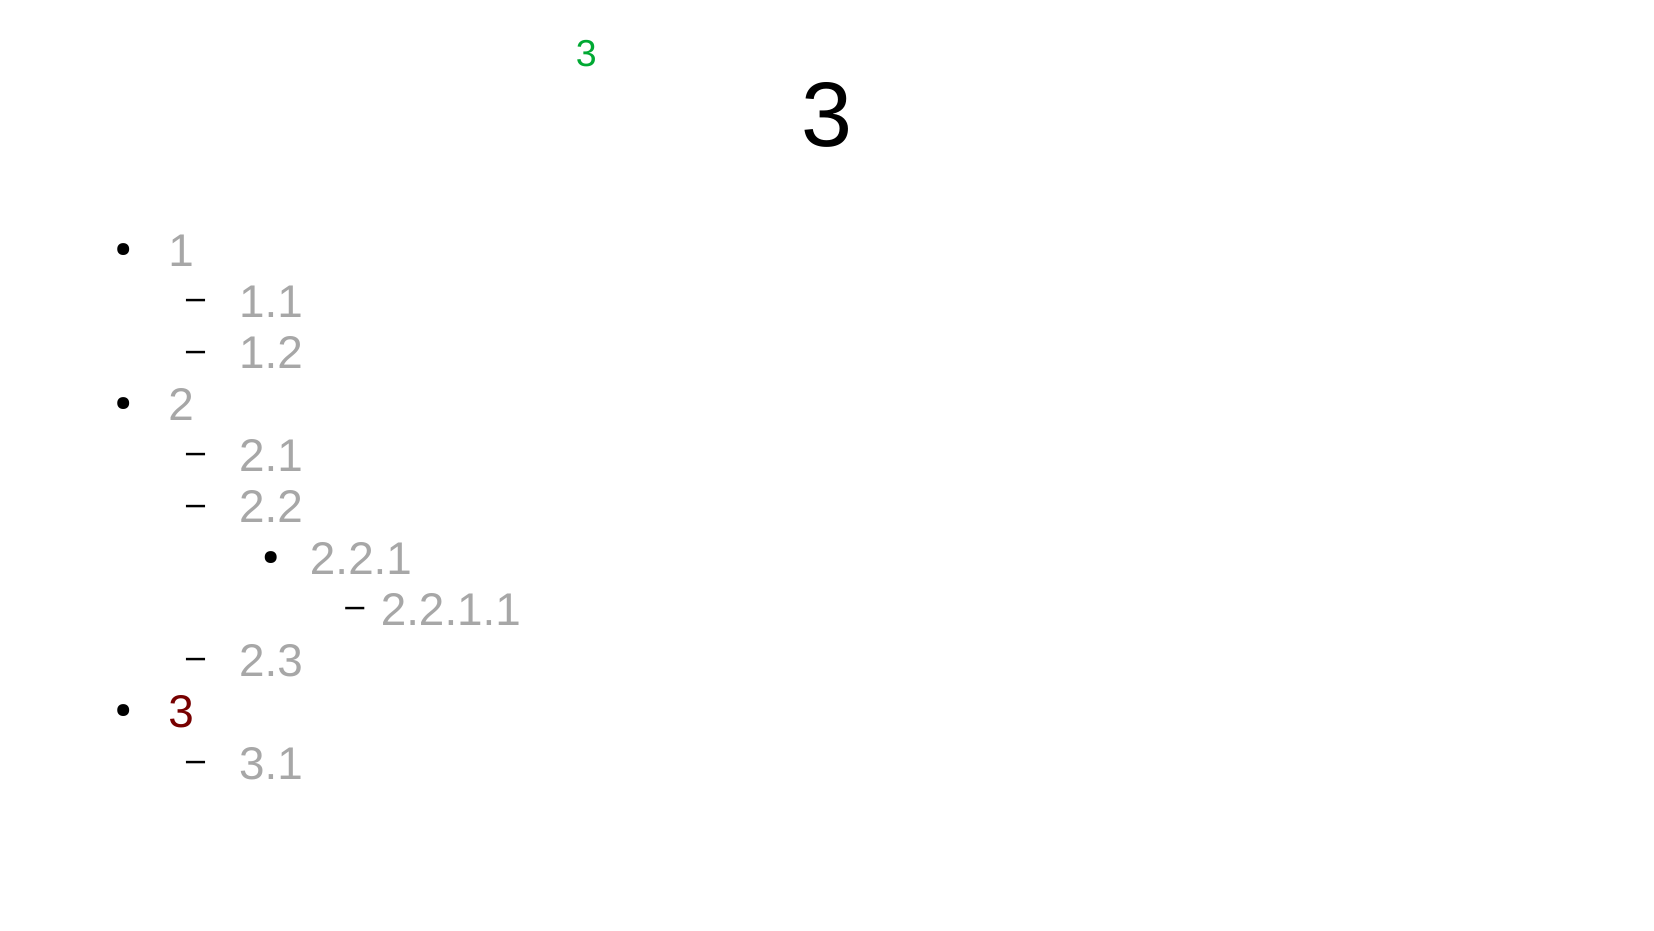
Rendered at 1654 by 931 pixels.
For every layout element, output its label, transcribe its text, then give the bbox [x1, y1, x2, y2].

text_box 1 1.1 1.2 2 2.1 2.2 2.2.1 2.2.1.1 2.3 3 3.1 [82, 217, 1571, 931]
title 3 [82, 37, 1571, 193]
text_box 3 [561, 24, 612, 82]
